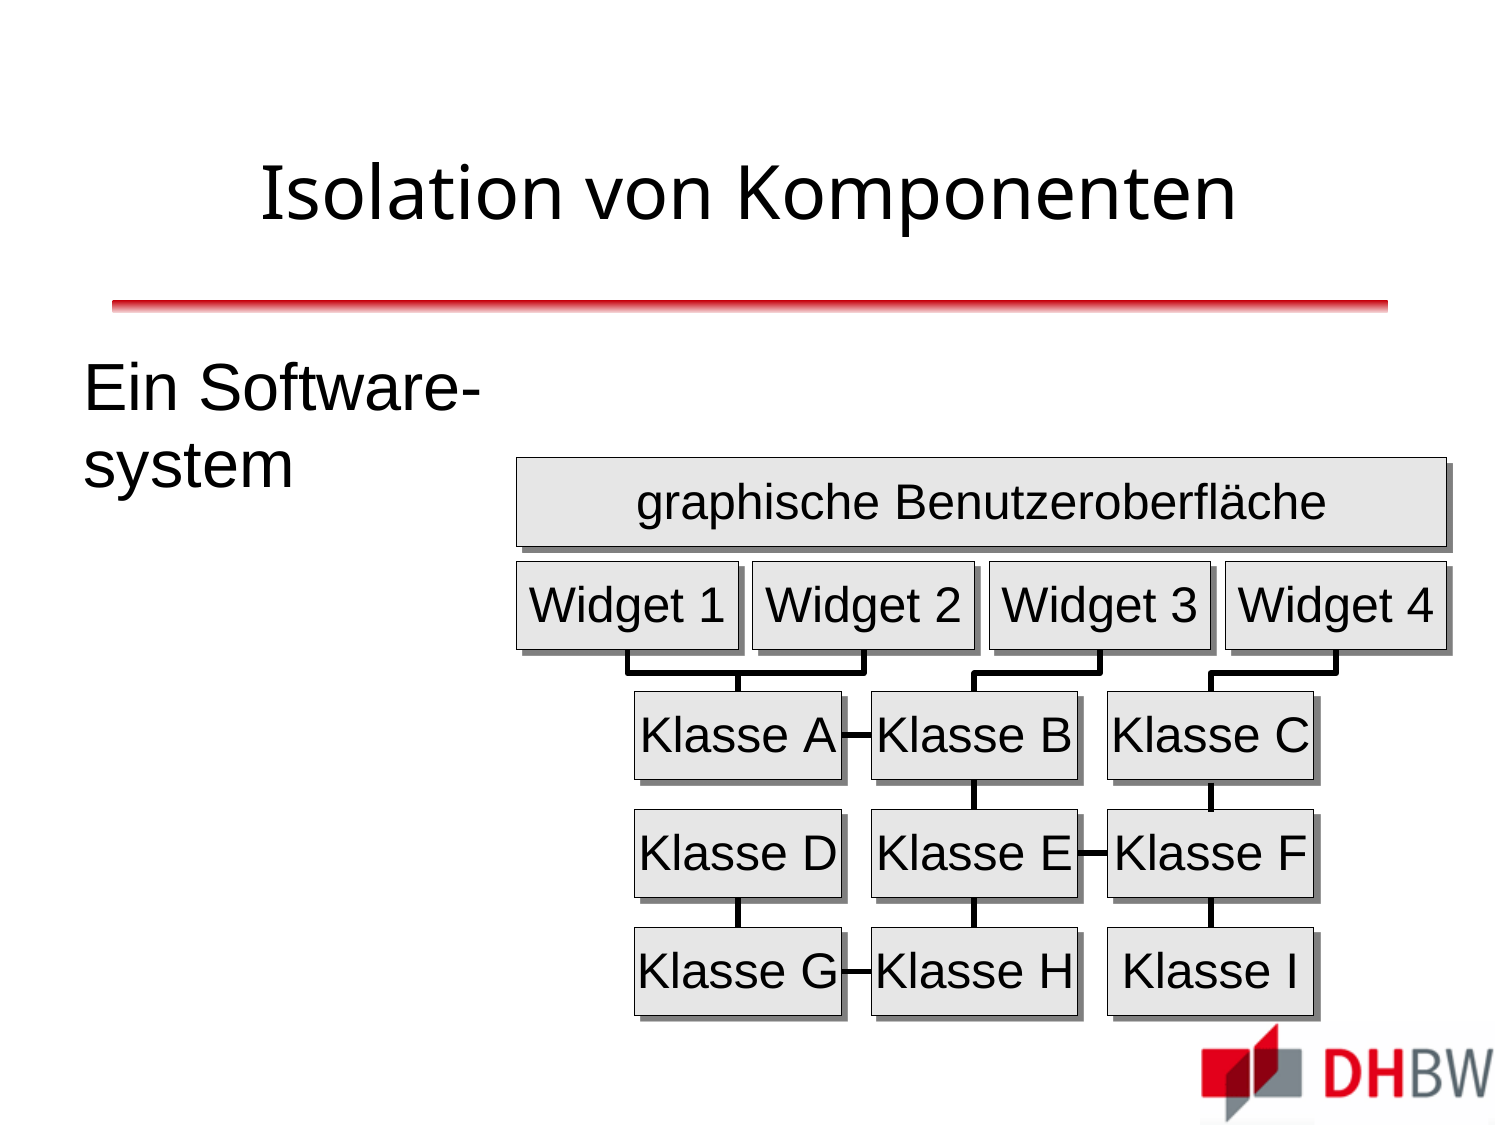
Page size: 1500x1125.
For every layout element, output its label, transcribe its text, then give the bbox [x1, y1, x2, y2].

text_box Klasse B [871, 691, 1078, 780]
text_box Klasse D [634, 809, 842, 898]
title Isolation von Komponenten [112, 27, 1387, 360]
text_box Klasse A [634, 691, 842, 780]
text_box Klasse I [1107, 927, 1314, 1016]
text_box Widget 2 [752, 561, 975, 650]
text_box Widget 4 [1225, 561, 1447, 650]
text_box Widget 3 [989, 561, 1211, 650]
list Ein Software-system [68, 341, 562, 1037]
text_box Klasse F [1107, 809, 1314, 898]
text_box Klasse C [1107, 691, 1314, 780]
text_box Klasse H [871, 927, 1078, 1016]
text_box graphische Benutzeroberfläche [516, 457, 1447, 547]
picture [1200, 1021, 1495, 1125]
text_box Widget 1 [516, 561, 739, 650]
text_box Klasse E [871, 809, 1078, 898]
text_box Klasse G [634, 927, 842, 1016]
